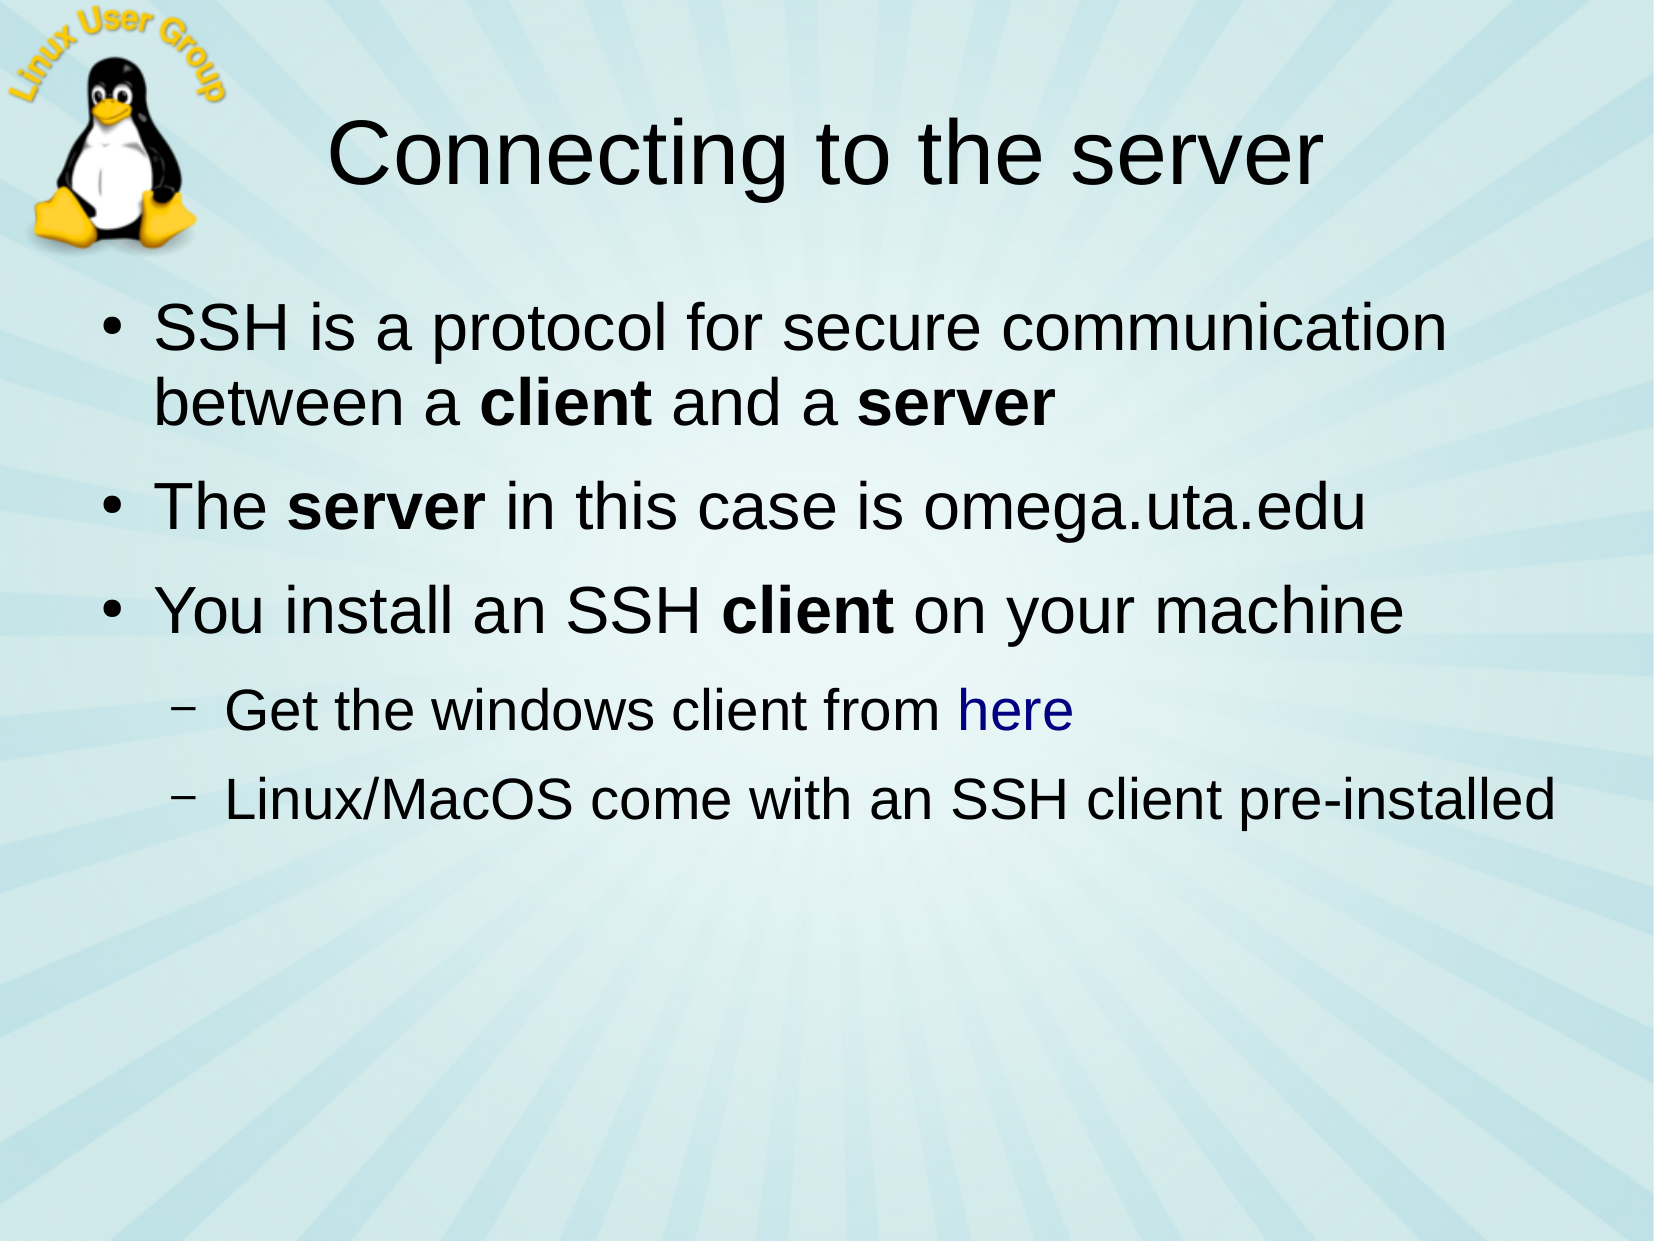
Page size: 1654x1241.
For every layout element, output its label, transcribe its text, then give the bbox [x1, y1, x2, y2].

title Connecting to the server [82, 49, 1571, 257]
picture [0, 0, 1654, 1241]
list SSH is a protocol for secure communication between a client and a server The server in this case is omega.uta.edu You install an SSH client on your machine Get the windows client from here Linux/MacOS come with an SSH client pre-installed [82, 290, 1571, 1010]
